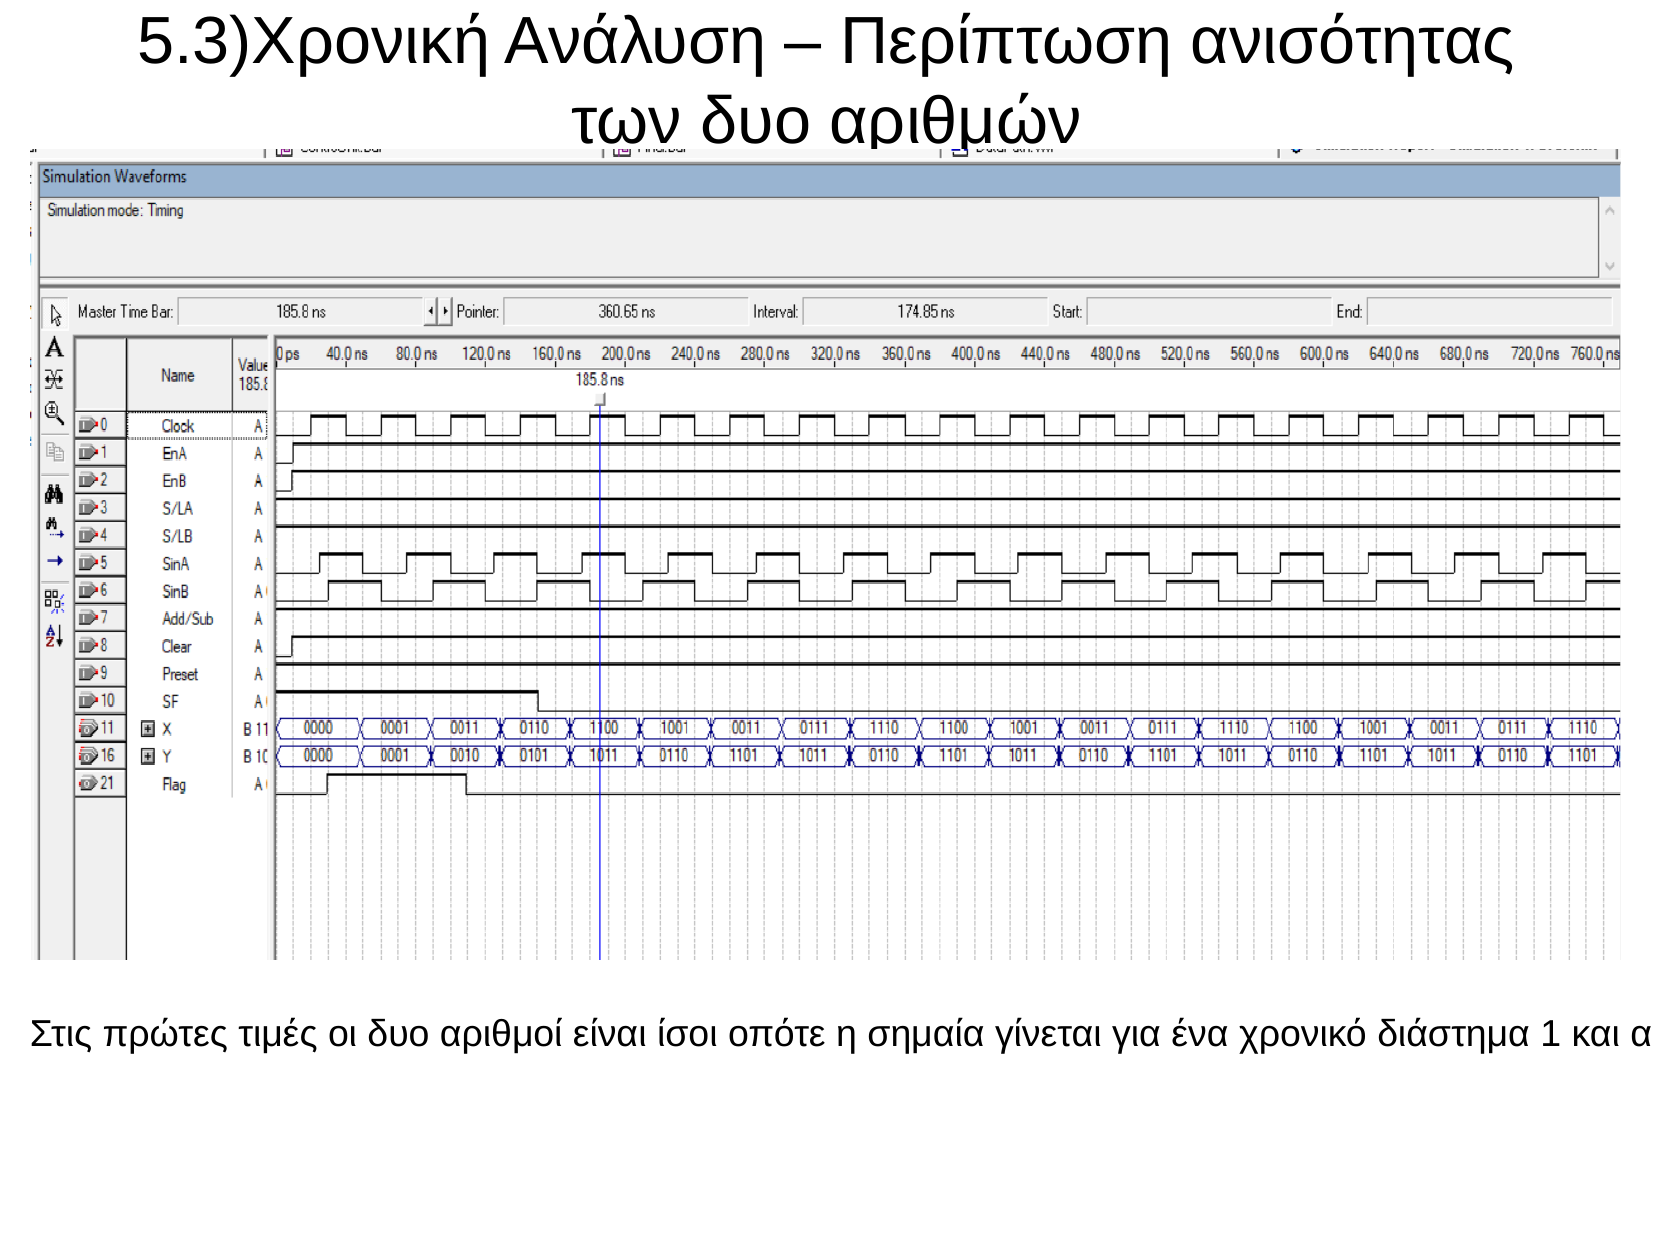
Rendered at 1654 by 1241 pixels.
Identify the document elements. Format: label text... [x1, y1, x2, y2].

text_box Στις πρώτες τιμές οι δυο αριθμοί είναι ίσοι οπότε η σημαία γίνεται για ένα χρονικό διάστημα 1 και αμέσως μετά σε κάθε περίπτωση οι δύο αριθμοί είναι διαφορετικοί μεταξύ τους οπότε η σημαία με σήμα SF = 1 αλλάζει και γίνεται 0 και μετά από λίγο κάνουμε το SF = 0 και διατηρούμε την τιμή αυτή. [15, 1005, 1654, 1189]
title 5.3)Χρονική Ανάλυση – Περίπτωση ανισότητας των δυο αριθμών [82, 0, 1571, 149]
picture [30, 150, 1621, 961]
